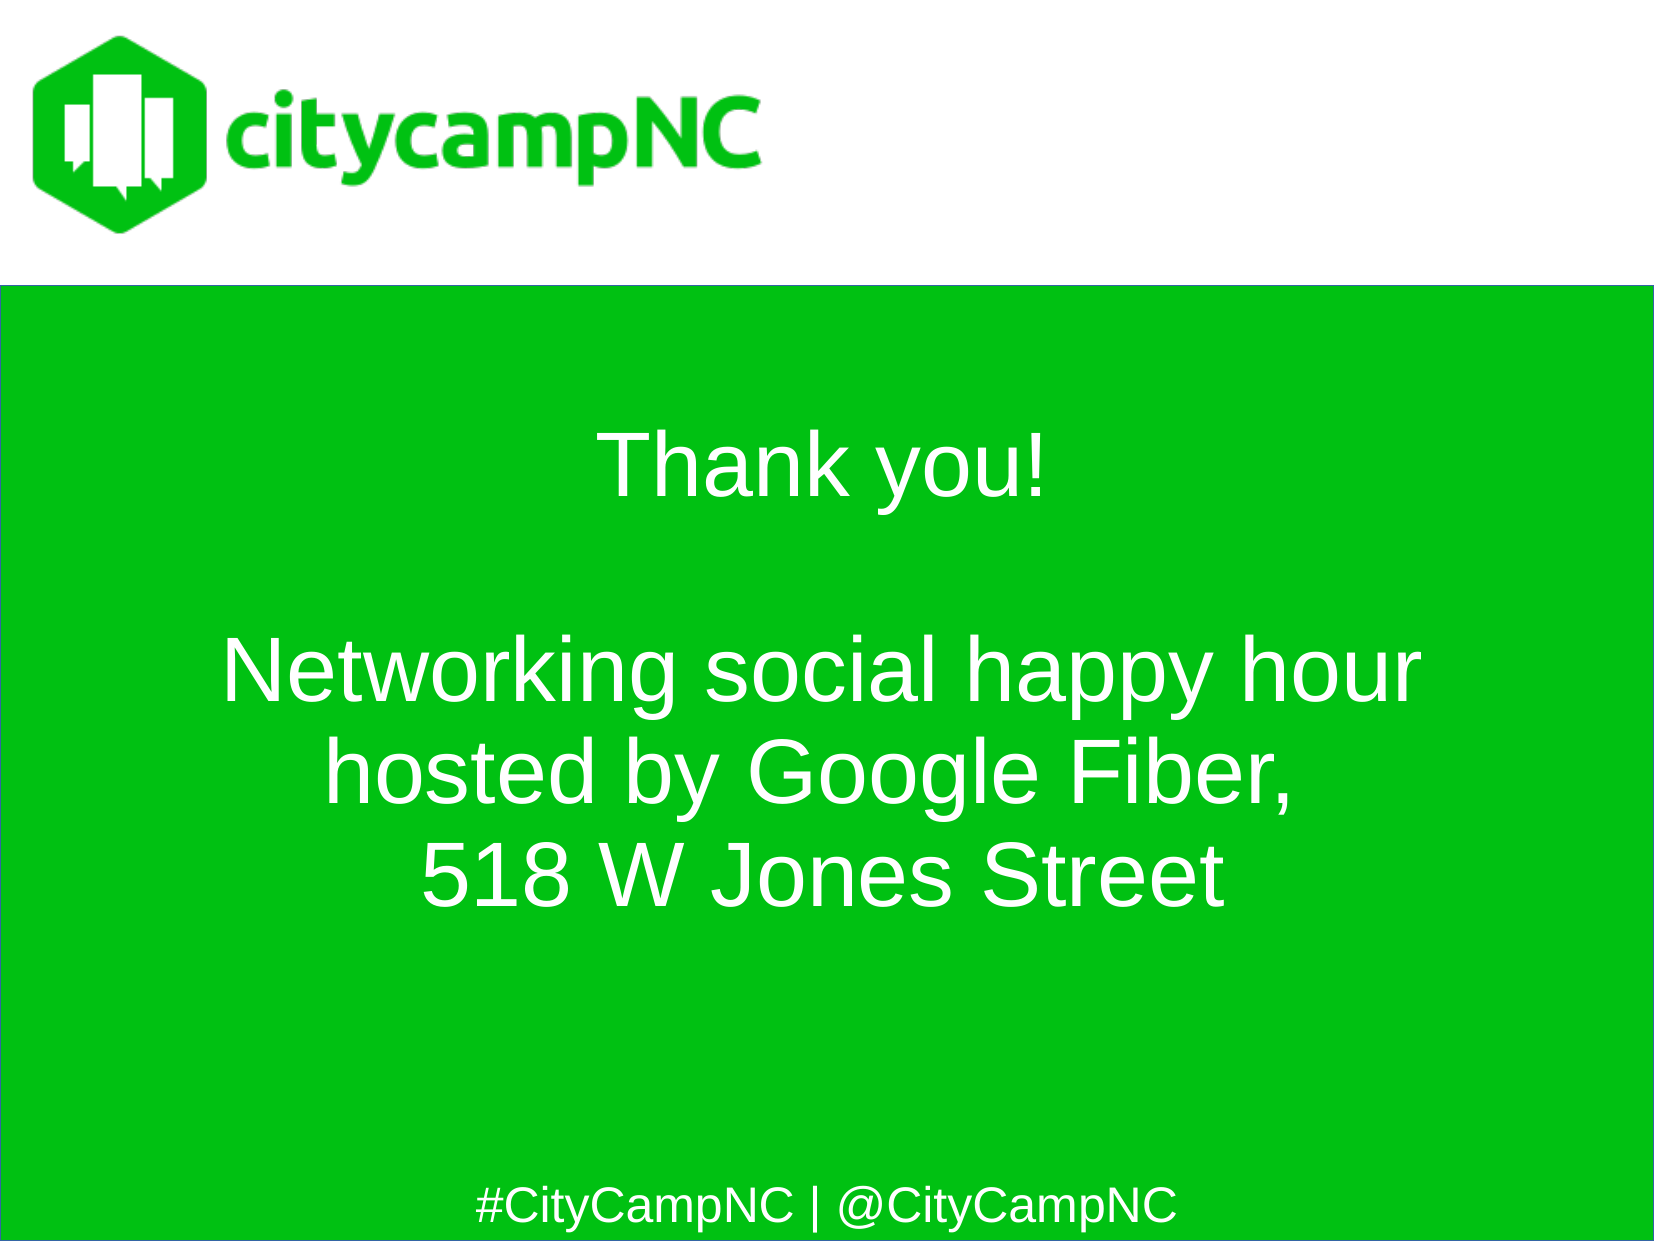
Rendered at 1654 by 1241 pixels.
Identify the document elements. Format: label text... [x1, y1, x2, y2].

picture [0, 3, 794, 267]
subtitle Thank you! Networking social happy hour hosted by Google Fiber, 518 W Jones Street [75, 330, 1571, 1010]
